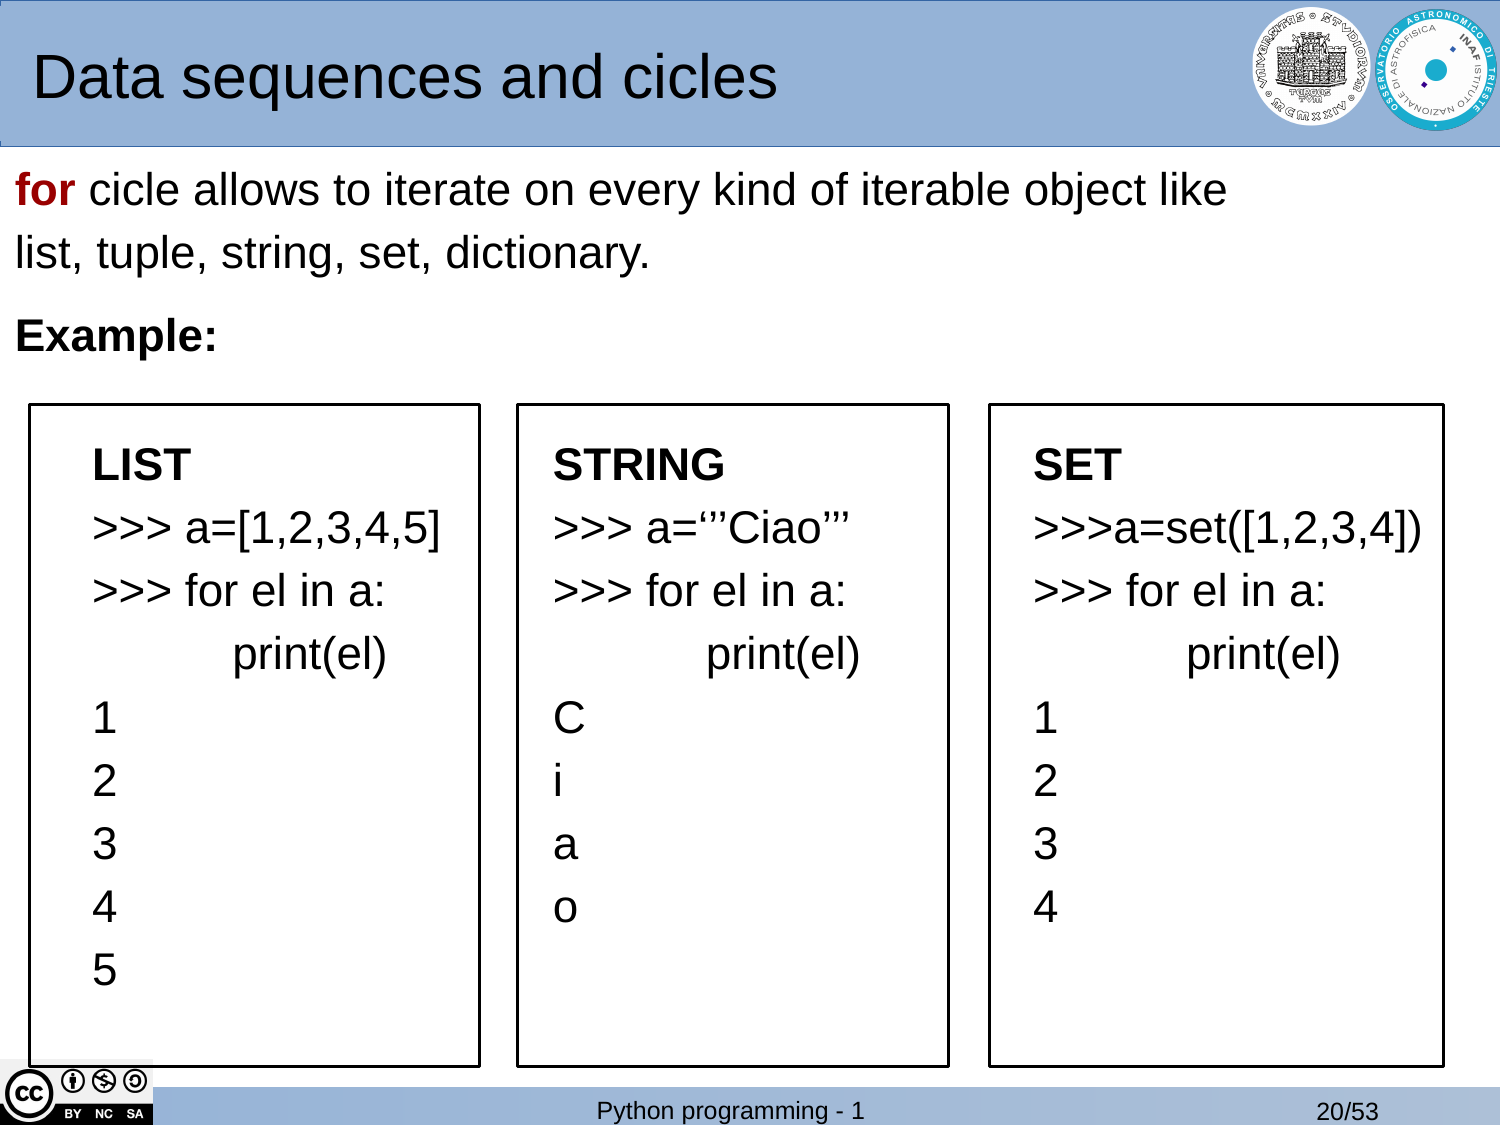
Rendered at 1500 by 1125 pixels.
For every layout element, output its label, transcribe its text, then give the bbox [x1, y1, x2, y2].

picture [0, 1059, 153, 1125]
text_box [989, 404, 1444, 1067]
list for cicle allows to iterate on every kind of iterable object like list, tuple, string, set, dictionary. Example: [0, 143, 1500, 1000]
text_box Data sequences and cicles [0, 5, 1253, 141]
text_box [29, 404, 480, 1067]
picture [1253, 0, 1500, 143]
text_box [517, 404, 949, 1067]
